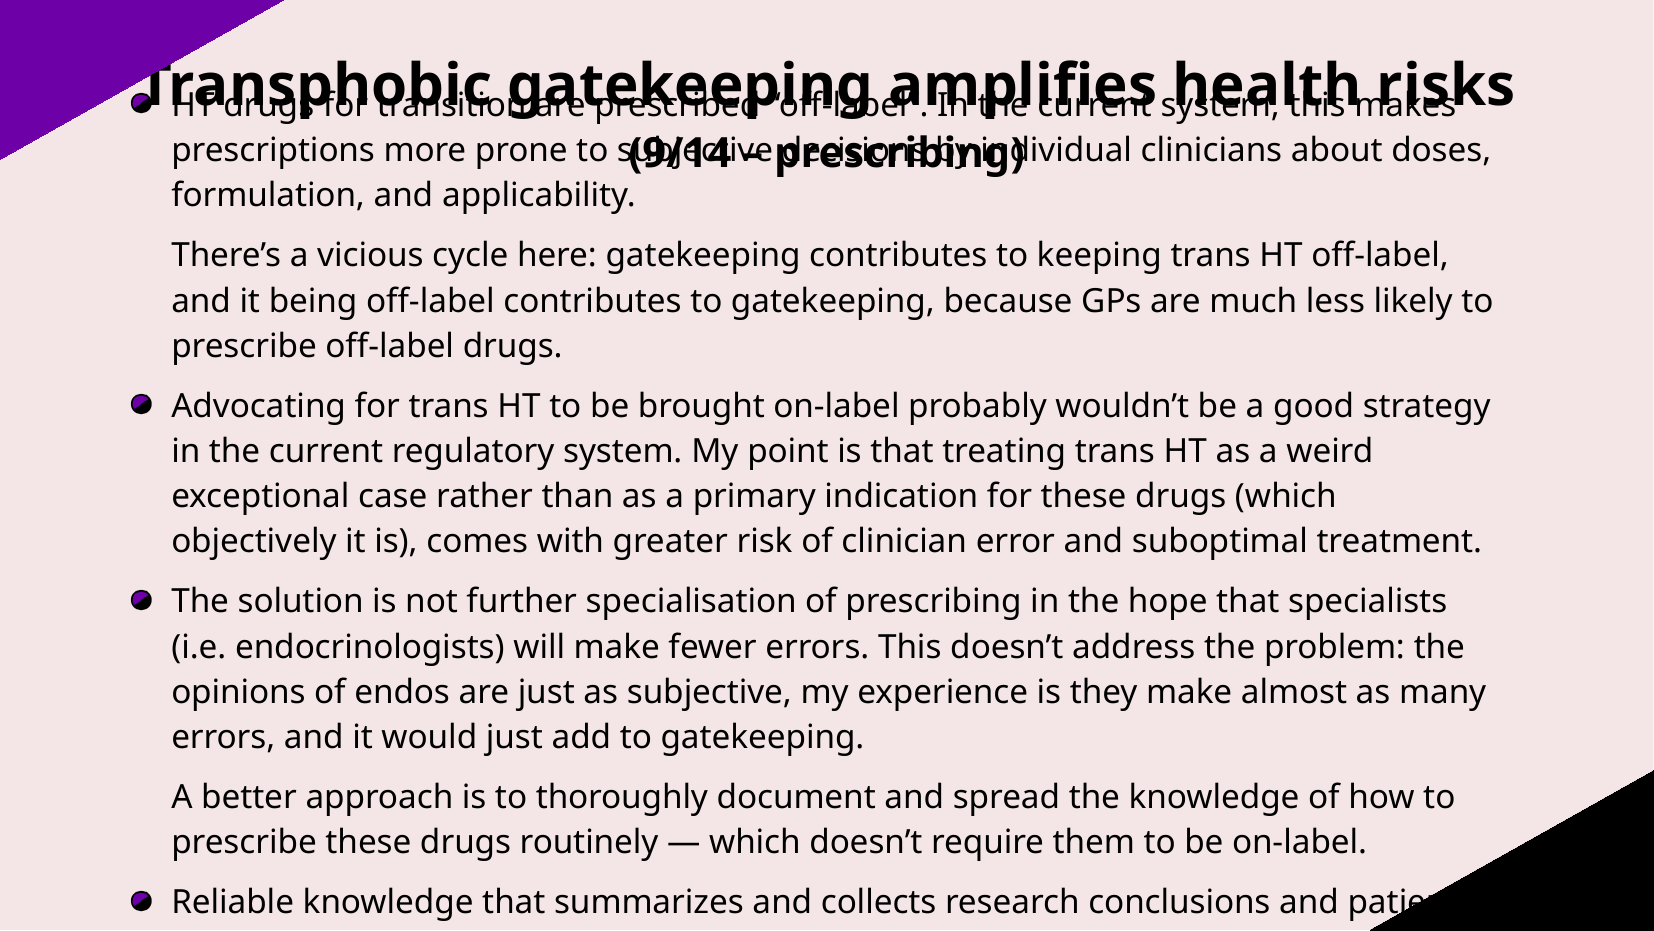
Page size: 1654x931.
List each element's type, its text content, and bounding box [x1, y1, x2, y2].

title Transphobic gatekeeping amplifies health risks (9/14 – prescribing) [82, 35, 1571, 187]
text_box [1370, 770, 1654, 931]
picture [129, 889, 153, 913]
text_box [0, 0, 284, 160]
picture [129, 91, 153, 115]
subtitle HT drugs for transition are prescribed “off-label”. In the current system, this makes prescriptions more prone to subjective decisions by individual clinicians about doses, formulation, and applicability. There’s a vicious cycle here: gatekeeping contributes to keeping trans HT off-label, and it being off-label contributes to gatekeeping, because GPs are much less likely to prescribe off-label drugs. Advocating for trans HT to be brought on-label probably wouldn’t be a good strategy in the current regulatory system. My point is that treating trans HT as a weird exceptional case rather than as a primary indication for these drugs (which objectively it is), comes with greater risk of clinician error and suboptimal treatment. The solution is not further specialisation of prescribing in the hope that specialists (i.e. endocrinologists) will make fewer errors. This doesn’t address the problem: the opinions of endos are just as subjective, my experience is they make almost as many errors, and it would just add to gatekeeping. A better approach is to thoroughly document and spread the knowledge of how to prescribe these drugs routinely — which doesn’t require them to be on-label. Reliable knowledge that summarizes and collects research conclusions and patient experience is out there. This presentation is an attempt to spread that knowledge. [129, 206, 1512, 843]
